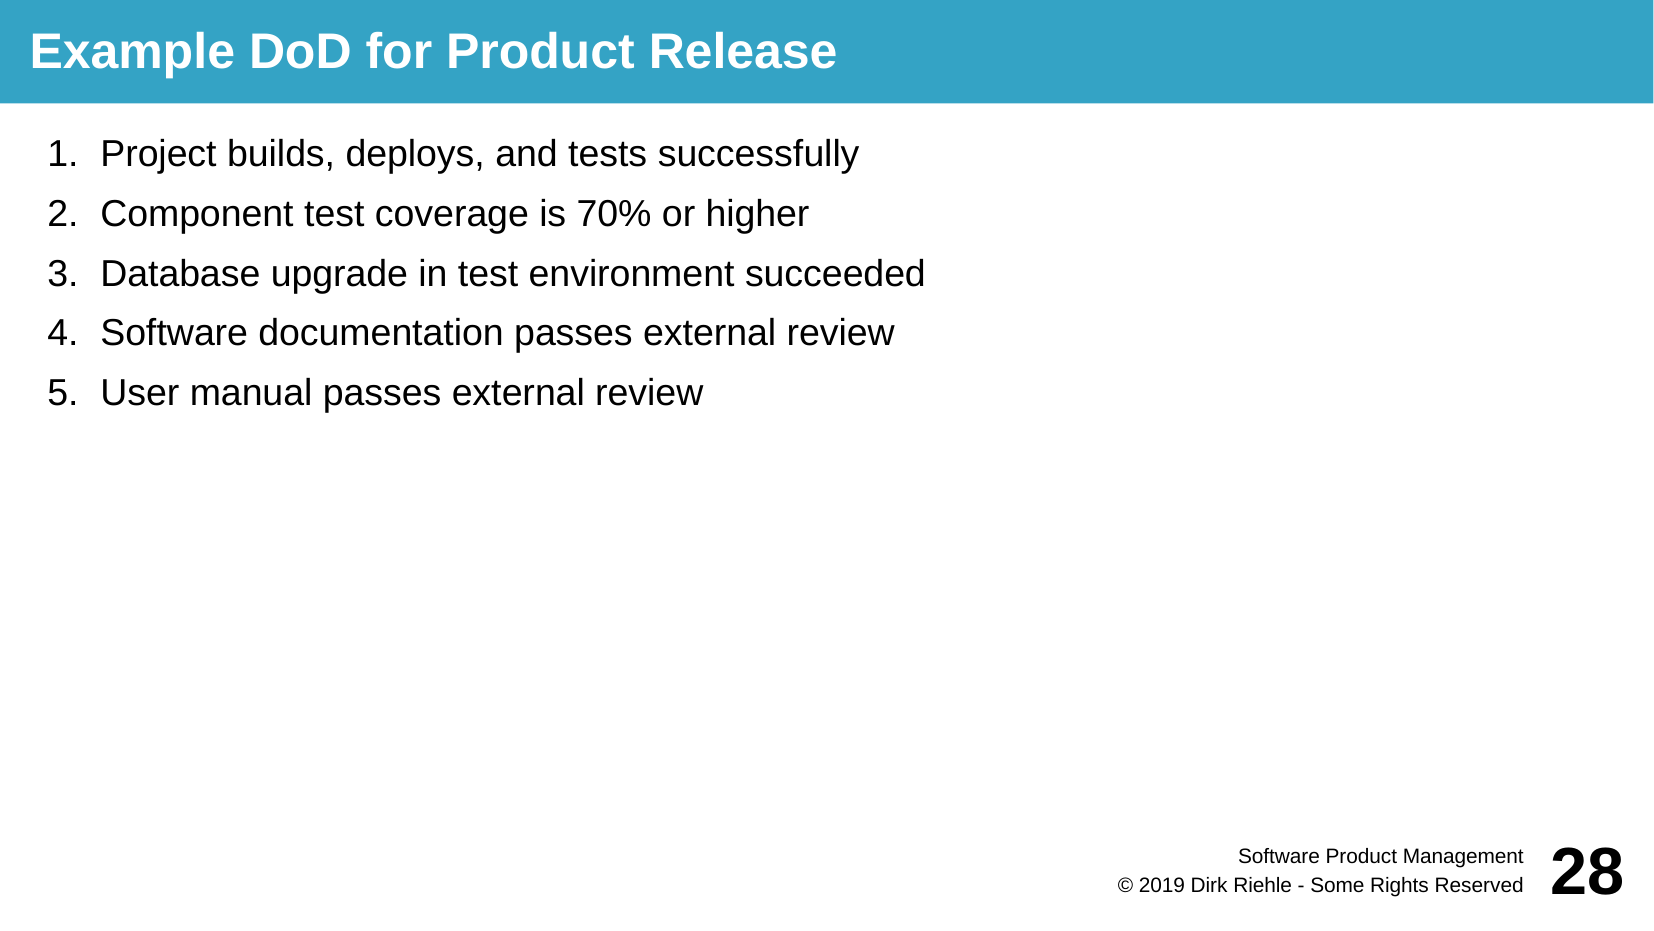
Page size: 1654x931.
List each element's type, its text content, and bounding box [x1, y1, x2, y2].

list Project builds, deploys, and tests successfully Component test coverage is 70% or higher Database upgrade in test environment succeeded Software documentation passes external review User manual passes external review [29, 132, 1625, 813]
title Example DoD for Product Release [0, 0, 1654, 104]
